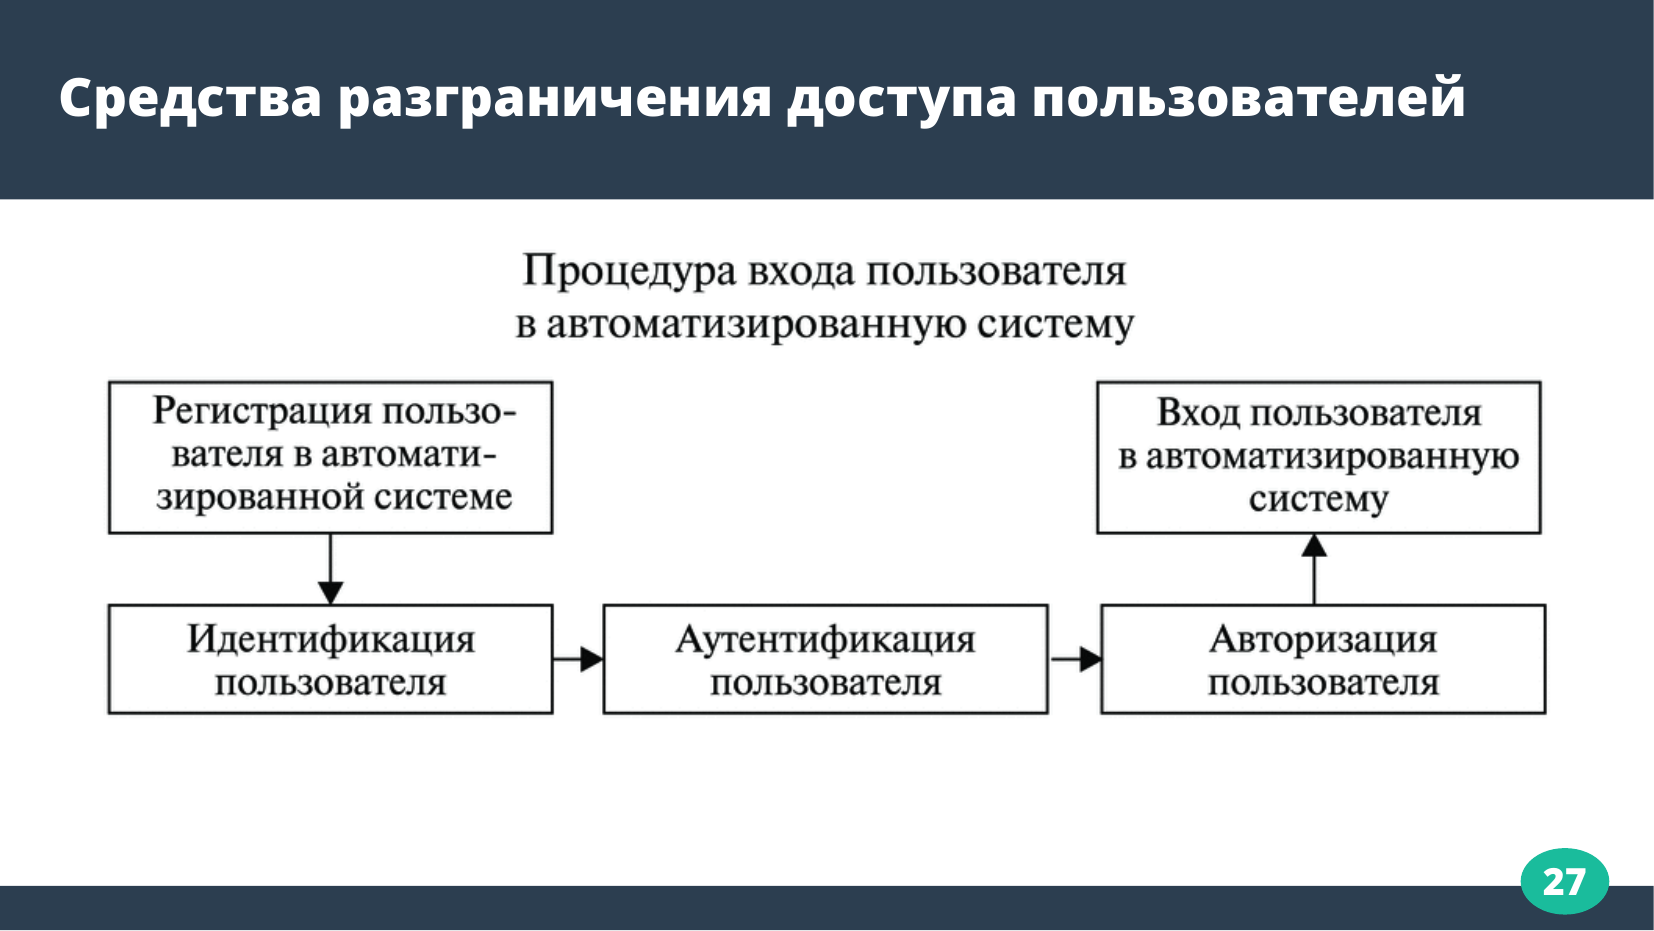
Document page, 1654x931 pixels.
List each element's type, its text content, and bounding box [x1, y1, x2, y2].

title Средства разграничения доступа пользователей [59, 37, 1595, 155]
picture [96, 239, 1558, 734]
